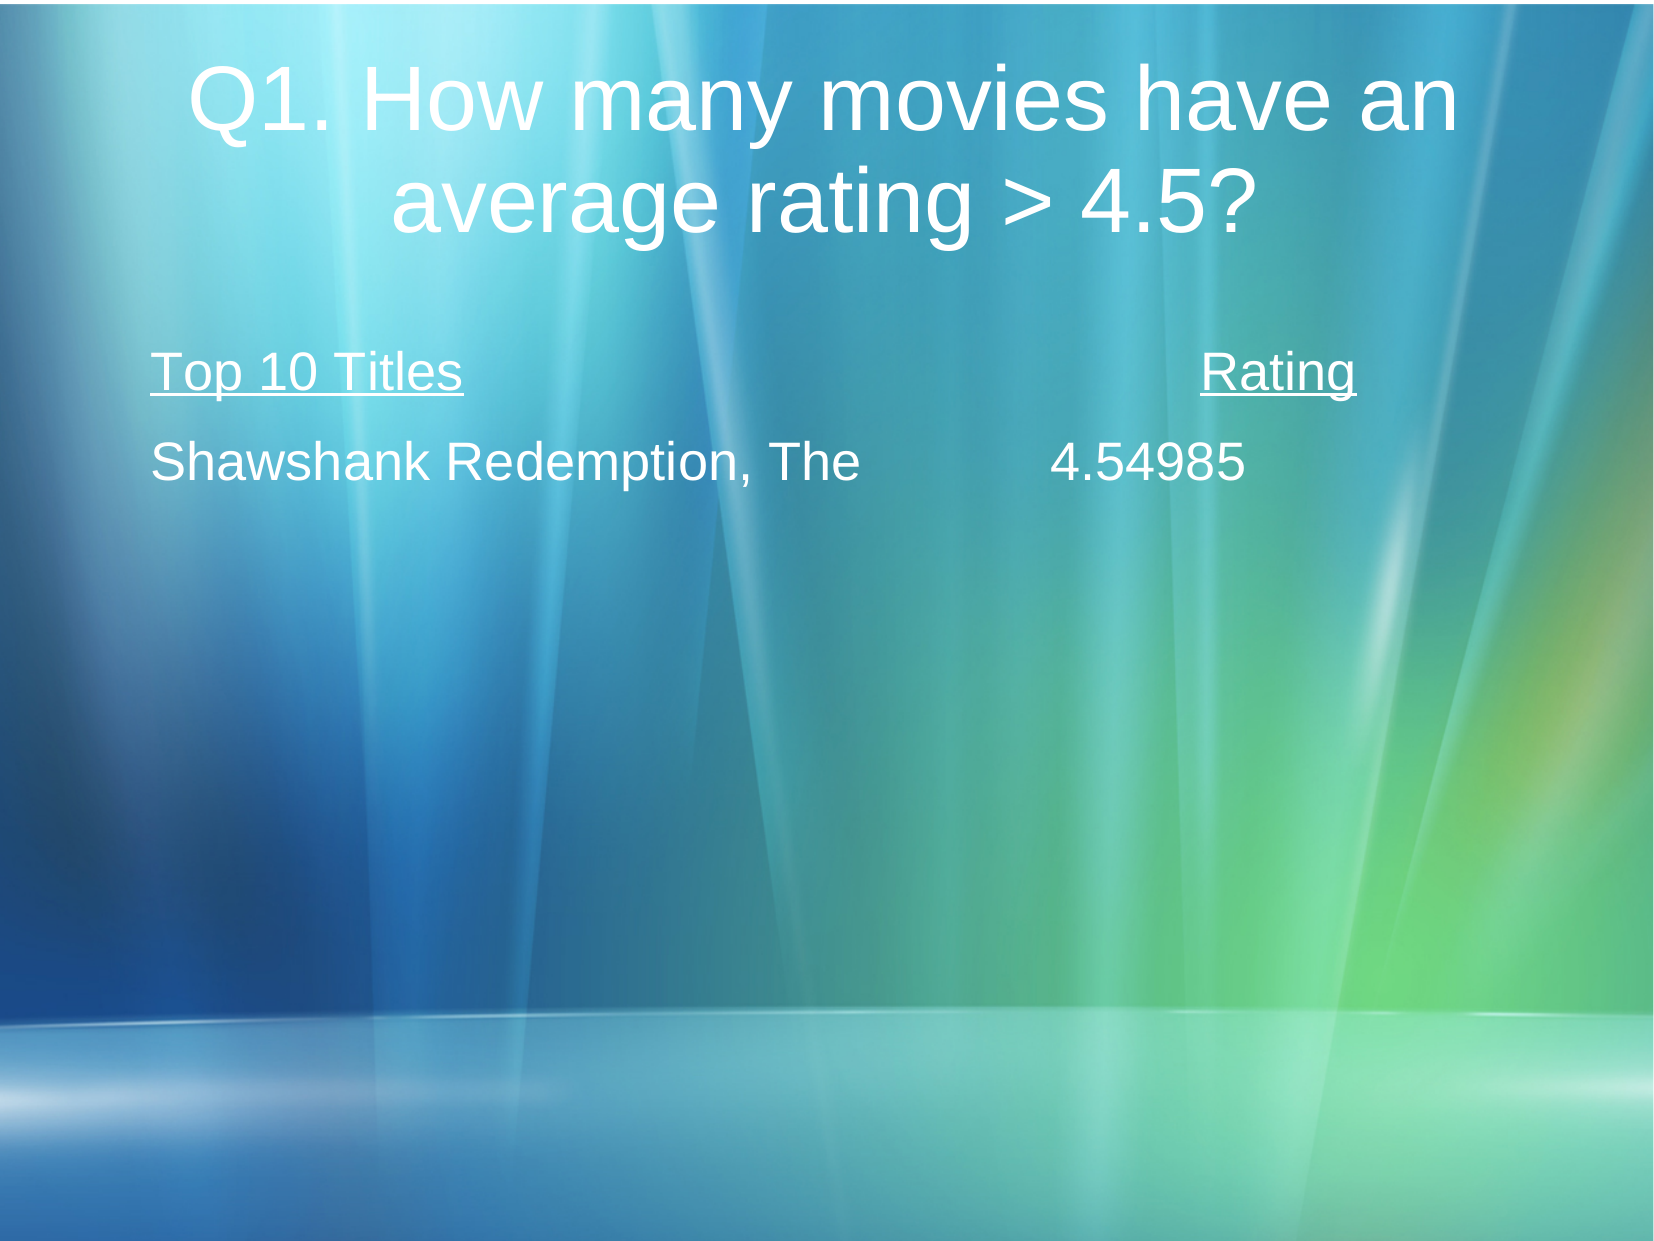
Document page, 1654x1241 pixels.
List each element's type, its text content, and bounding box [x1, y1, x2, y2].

picture [0, 4, 1654, 1241]
list Top 10 Titles Rating Shawshank Redemption, The 4.54985 [150, 337, 1636, 1216]
title Q1. How many movies have an average rating > 4.5? [82, 45, 1568, 258]
